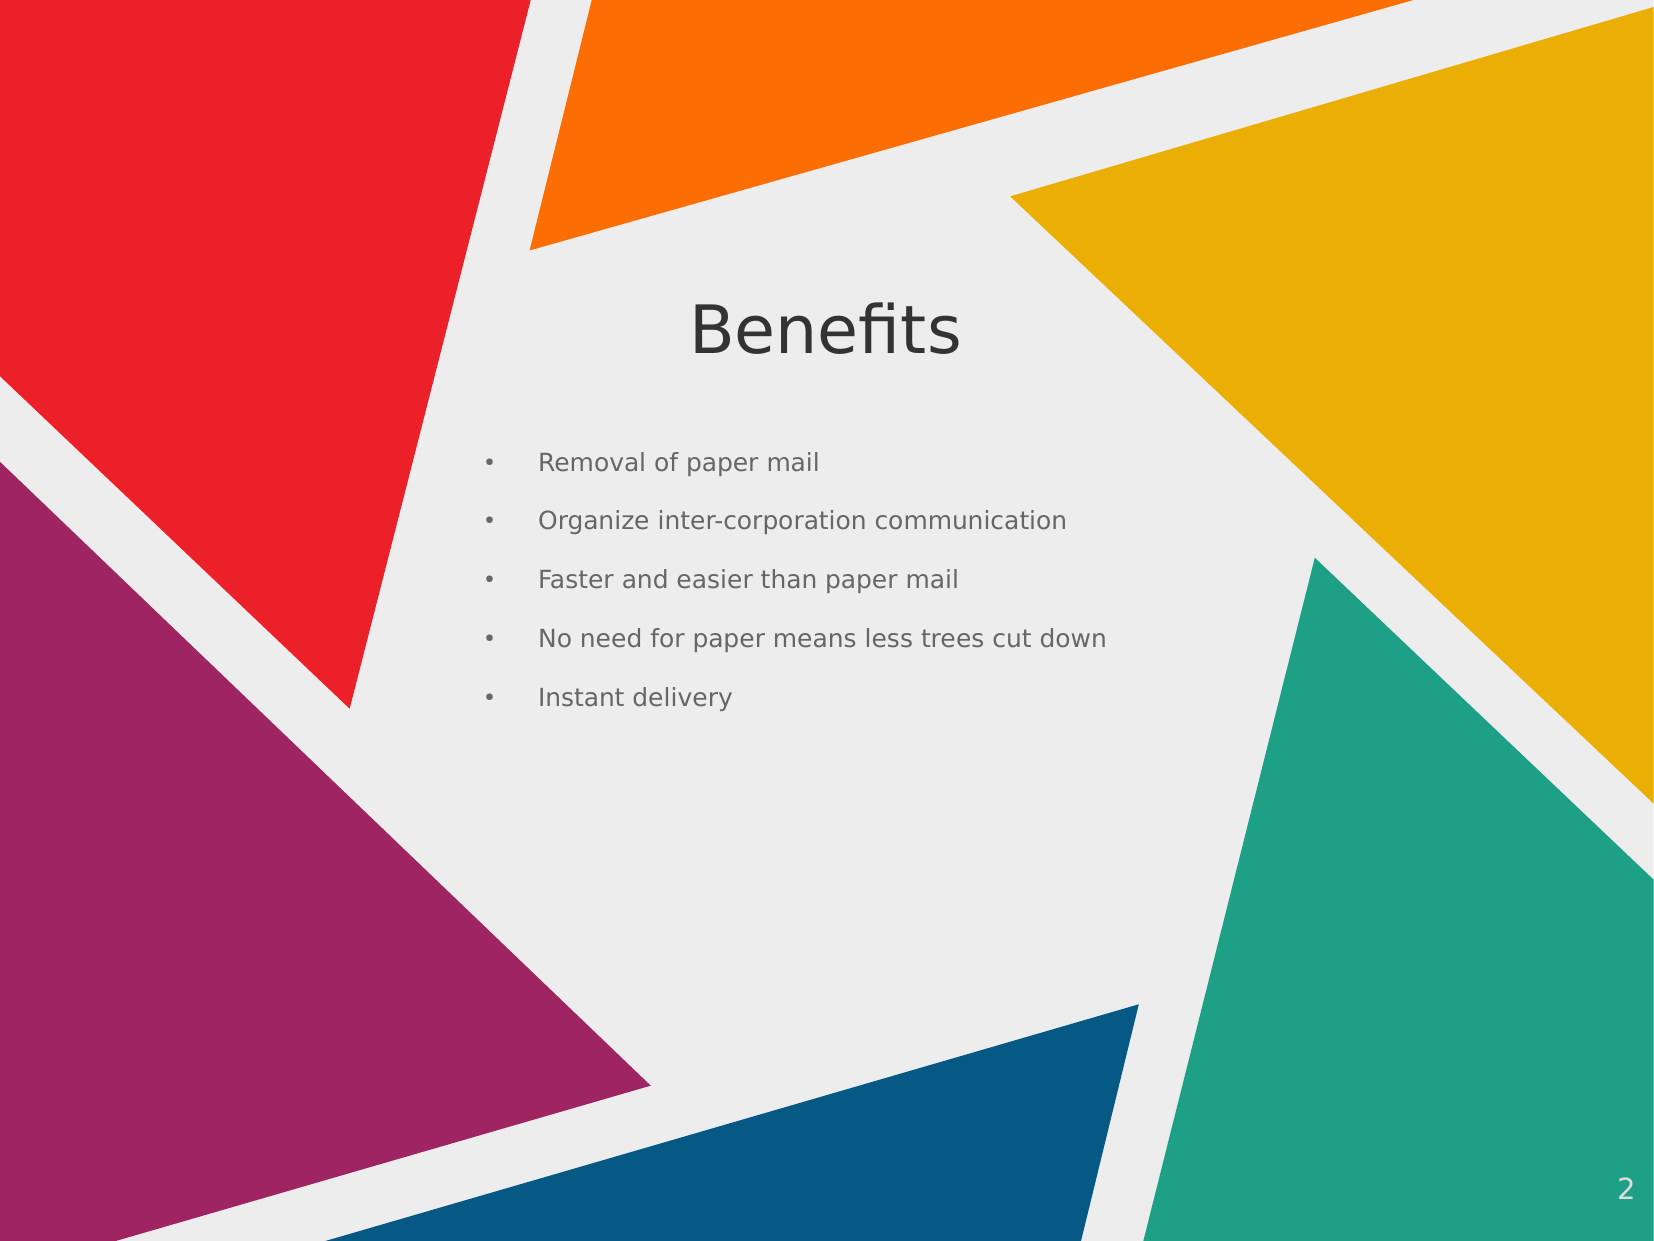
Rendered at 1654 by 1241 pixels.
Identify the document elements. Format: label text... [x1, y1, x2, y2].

list Removal of paper mail Organize inter-corporation communication Faster and easier than paper mail No need for paper means less trees cut down Instant delivery [467, 447, 1191, 1005]
title Benefits [467, 226, 1185, 434]
